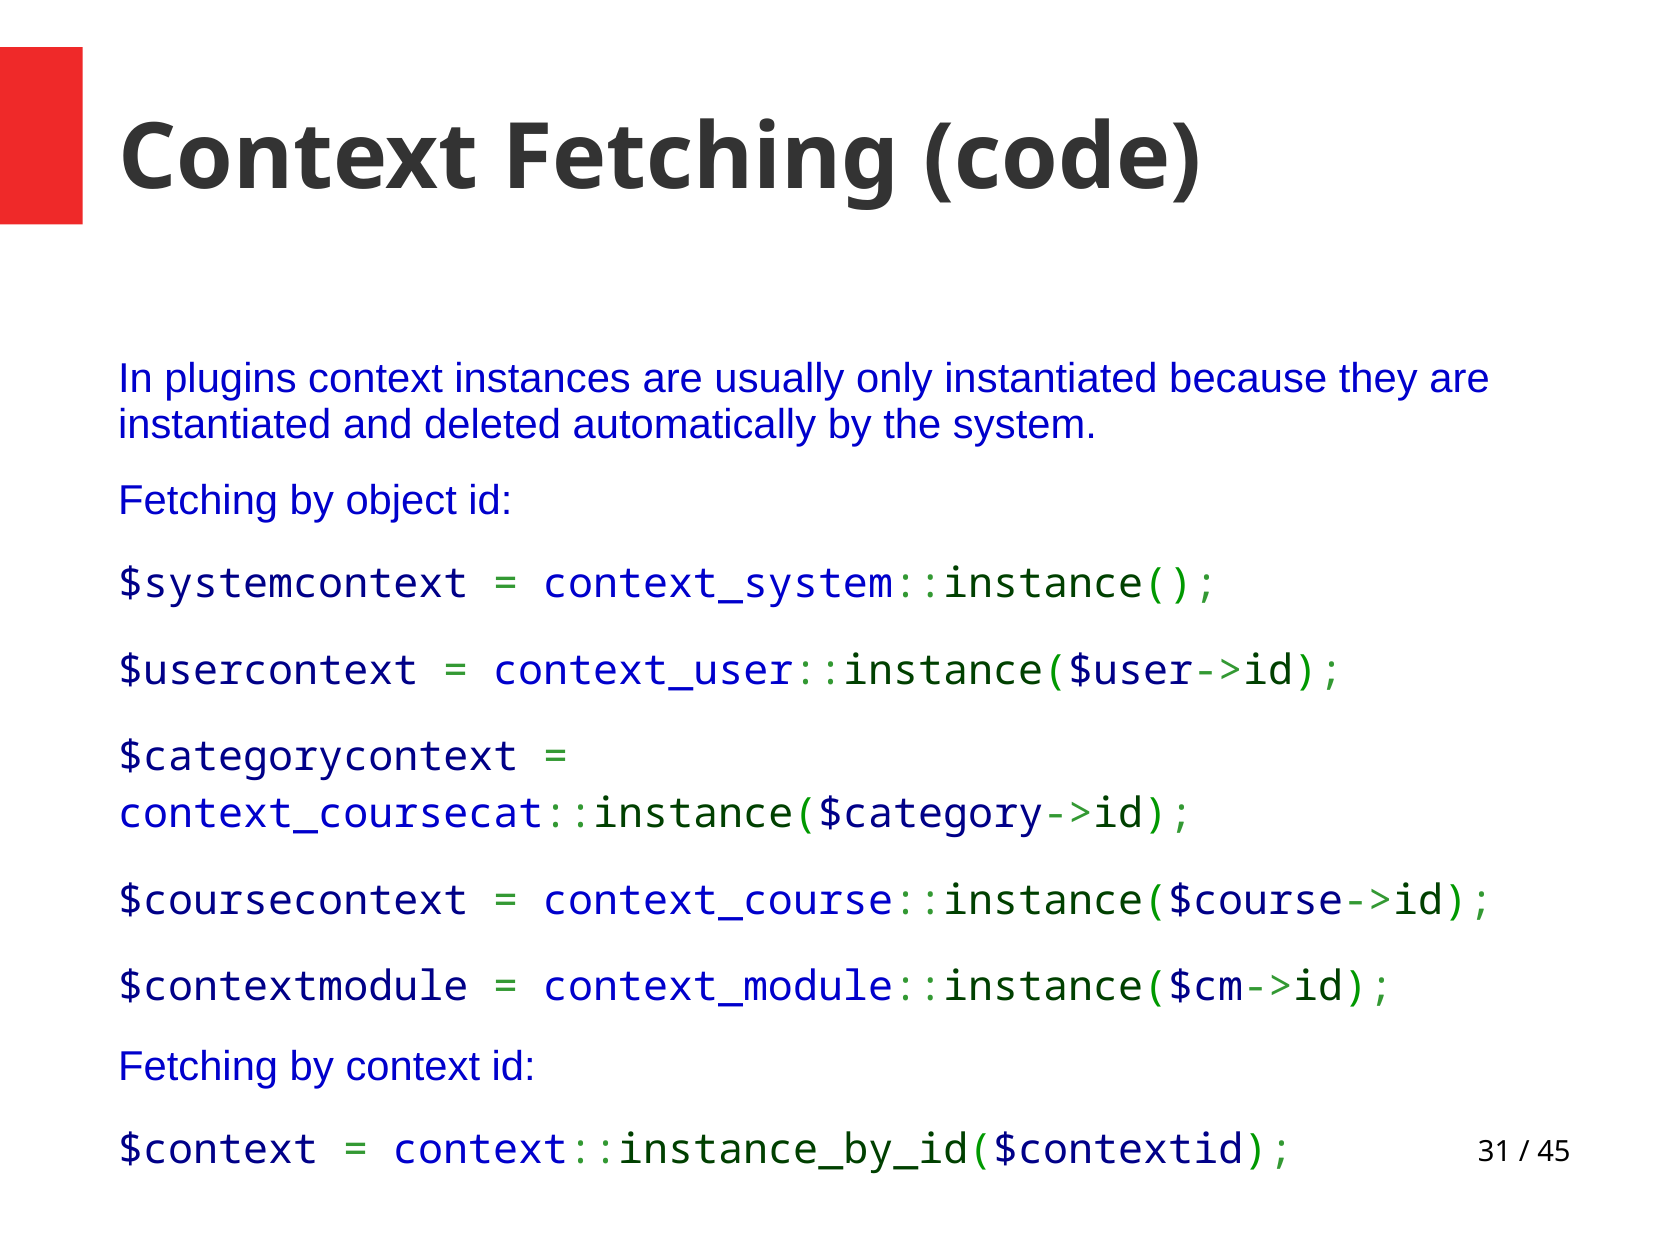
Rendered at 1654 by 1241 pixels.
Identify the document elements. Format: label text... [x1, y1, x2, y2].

title Context Fetching (code) [118, 49, 1571, 257]
list In plugins context instances are usually only instantiated because they are instantiated and deleted automatically by the system. Fetching by object id: $systemcontext = context_system::instance(); $usercontext = context_user::instance($user->id); $categorycontext = context_coursecat::instance($category->id); $coursecontext = context_course::instance($course->id); $contextmodule = context_module::instance($cm->id); Fetching by context id: $context = context::instance_by_id($contextid); [118, 354, 1536, 1074]
